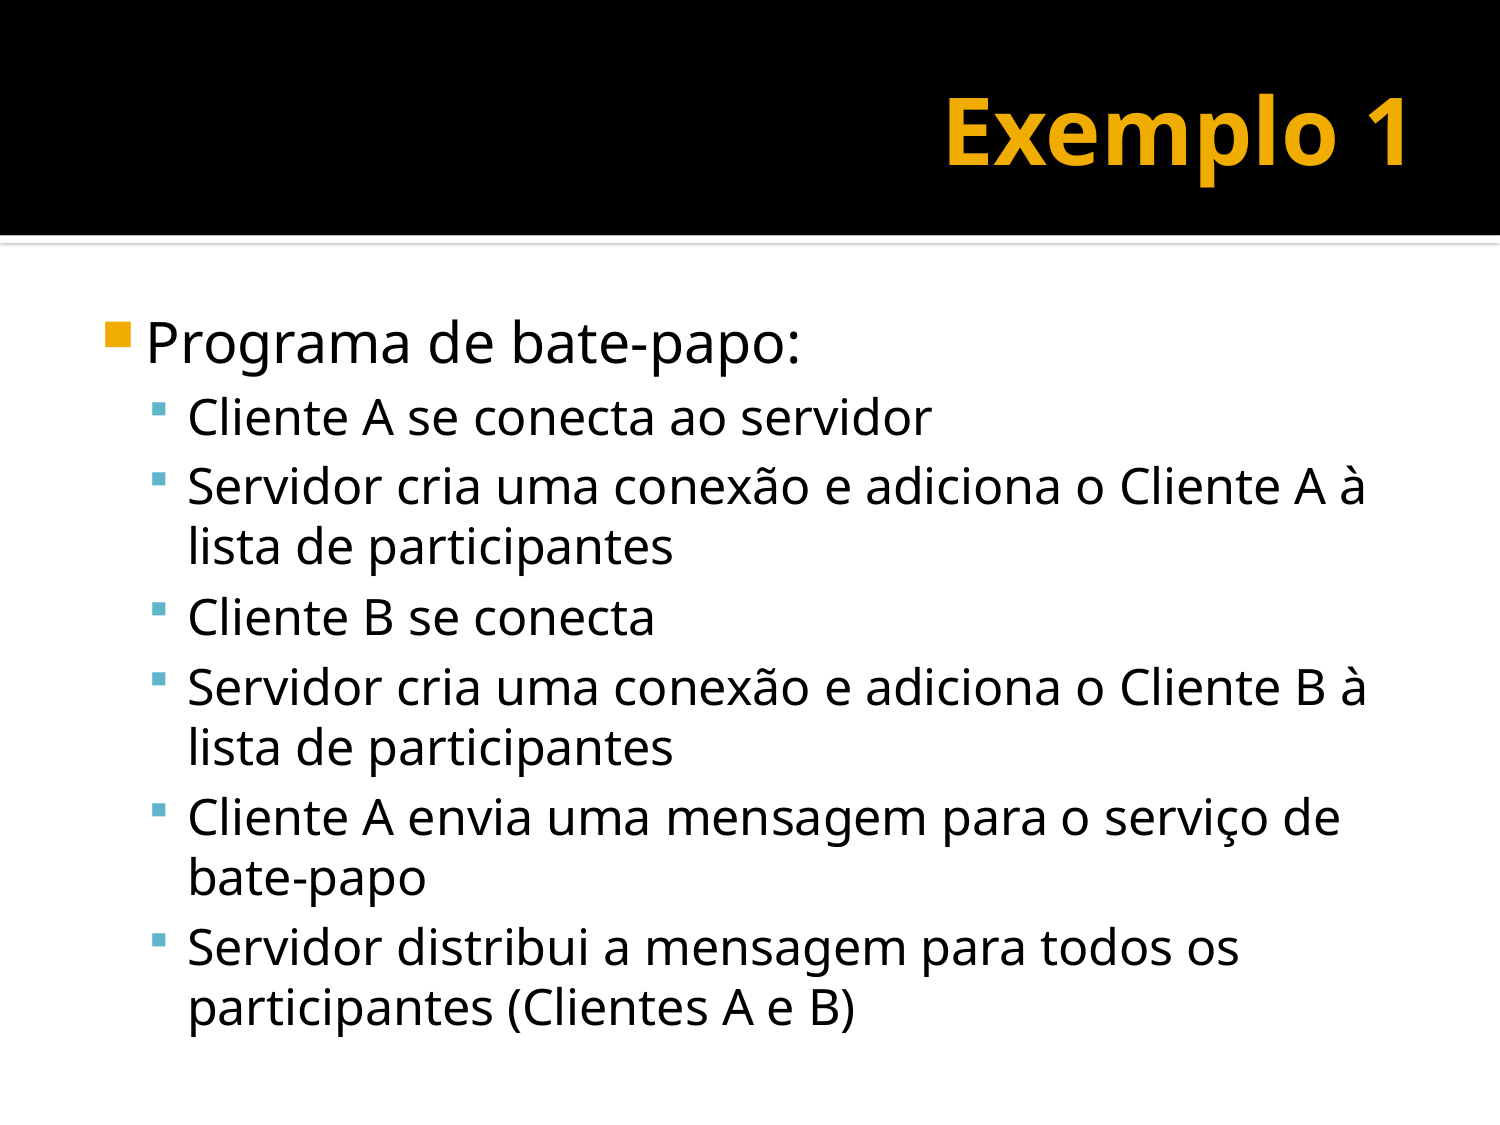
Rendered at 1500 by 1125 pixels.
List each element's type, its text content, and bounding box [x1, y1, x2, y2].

list Programa de bate-papo: Cliente A se conecta ao servidor Servidor cria uma conexão e adiciona o Cliente A à lista de participantes Cliente B se conecta Servidor cria uma conexão e adiciona o Cliente B à lista de participantes Cliente A envia uma mensagem para o serviço de bate-papo Servidor distribui a mensagem para todos os participantes (Clientes A e B) [75, 291, 1425, 1050]
title Exemplo 1 [75, 25, 1425, 231]
